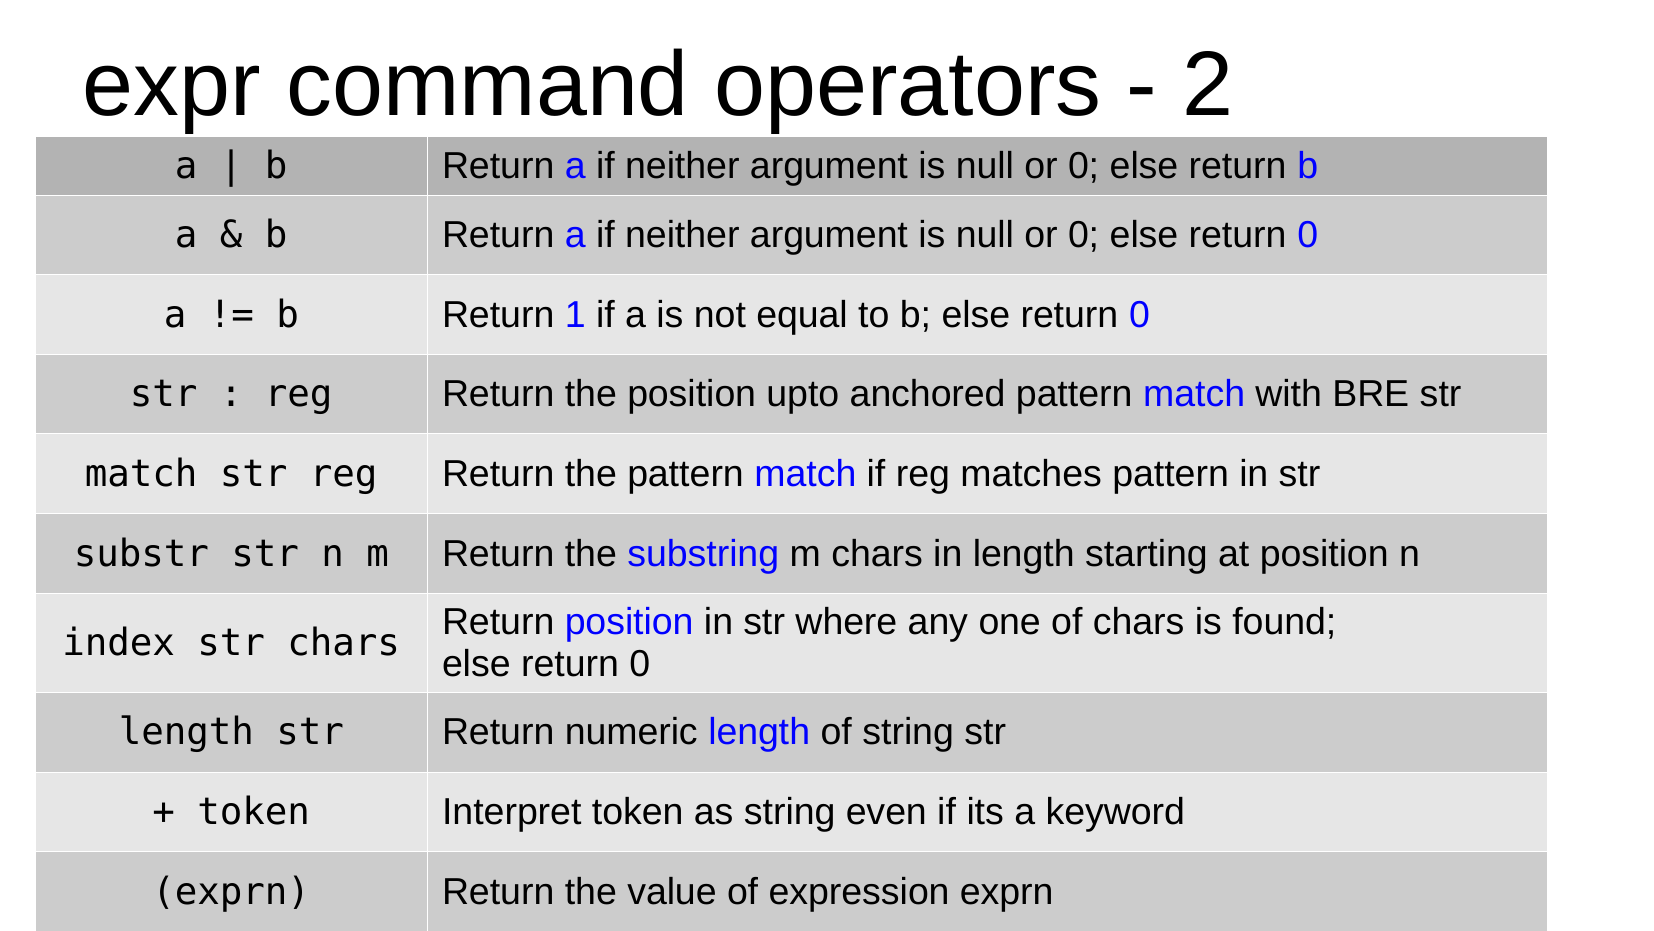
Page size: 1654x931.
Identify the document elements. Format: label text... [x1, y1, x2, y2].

table_cell Return a if neither argument is null or 0; else return 0 [428, 196, 1547, 274]
table_cell (exprn) [36, 852, 427, 931]
table_cell + token [36, 773, 427, 851]
table_cell substr str n m [36, 514, 427, 593]
title expr command operators - 2 [82, 32, 1571, 135]
table_header a | b [36, 137, 427, 195]
table_cell Return 1 if a is not equal to b; else return 0 [428, 275, 1547, 354]
table_cell index str chars [36, 594, 427, 692]
table_cell a & b [36, 196, 427, 274]
table_cell Return position in str where any one of chars is found; else return 0 [428, 594, 1547, 692]
table_cell Return the pattern match if reg matches pattern in str [428, 434, 1547, 513]
table_cell Return the position upto anchored pattern match with BRE str [428, 355, 1547, 433]
table_cell length str [36, 693, 427, 772]
table_cell Return the substring m chars in length starting at position n [428, 514, 1547, 593]
table_cell match str reg [36, 434, 427, 513]
table_cell Interpret token as string even if its a keyword [428, 773, 1547, 851]
table_cell a != b [36, 275, 427, 354]
table_cell Return the value of expression exprn [428, 852, 1547, 931]
table_cell str : reg [36, 355, 427, 433]
table_cell Return numeric length of string str [428, 693, 1547, 772]
table_header Return a if neither argument is null or 0; else return b [428, 137, 1547, 195]
